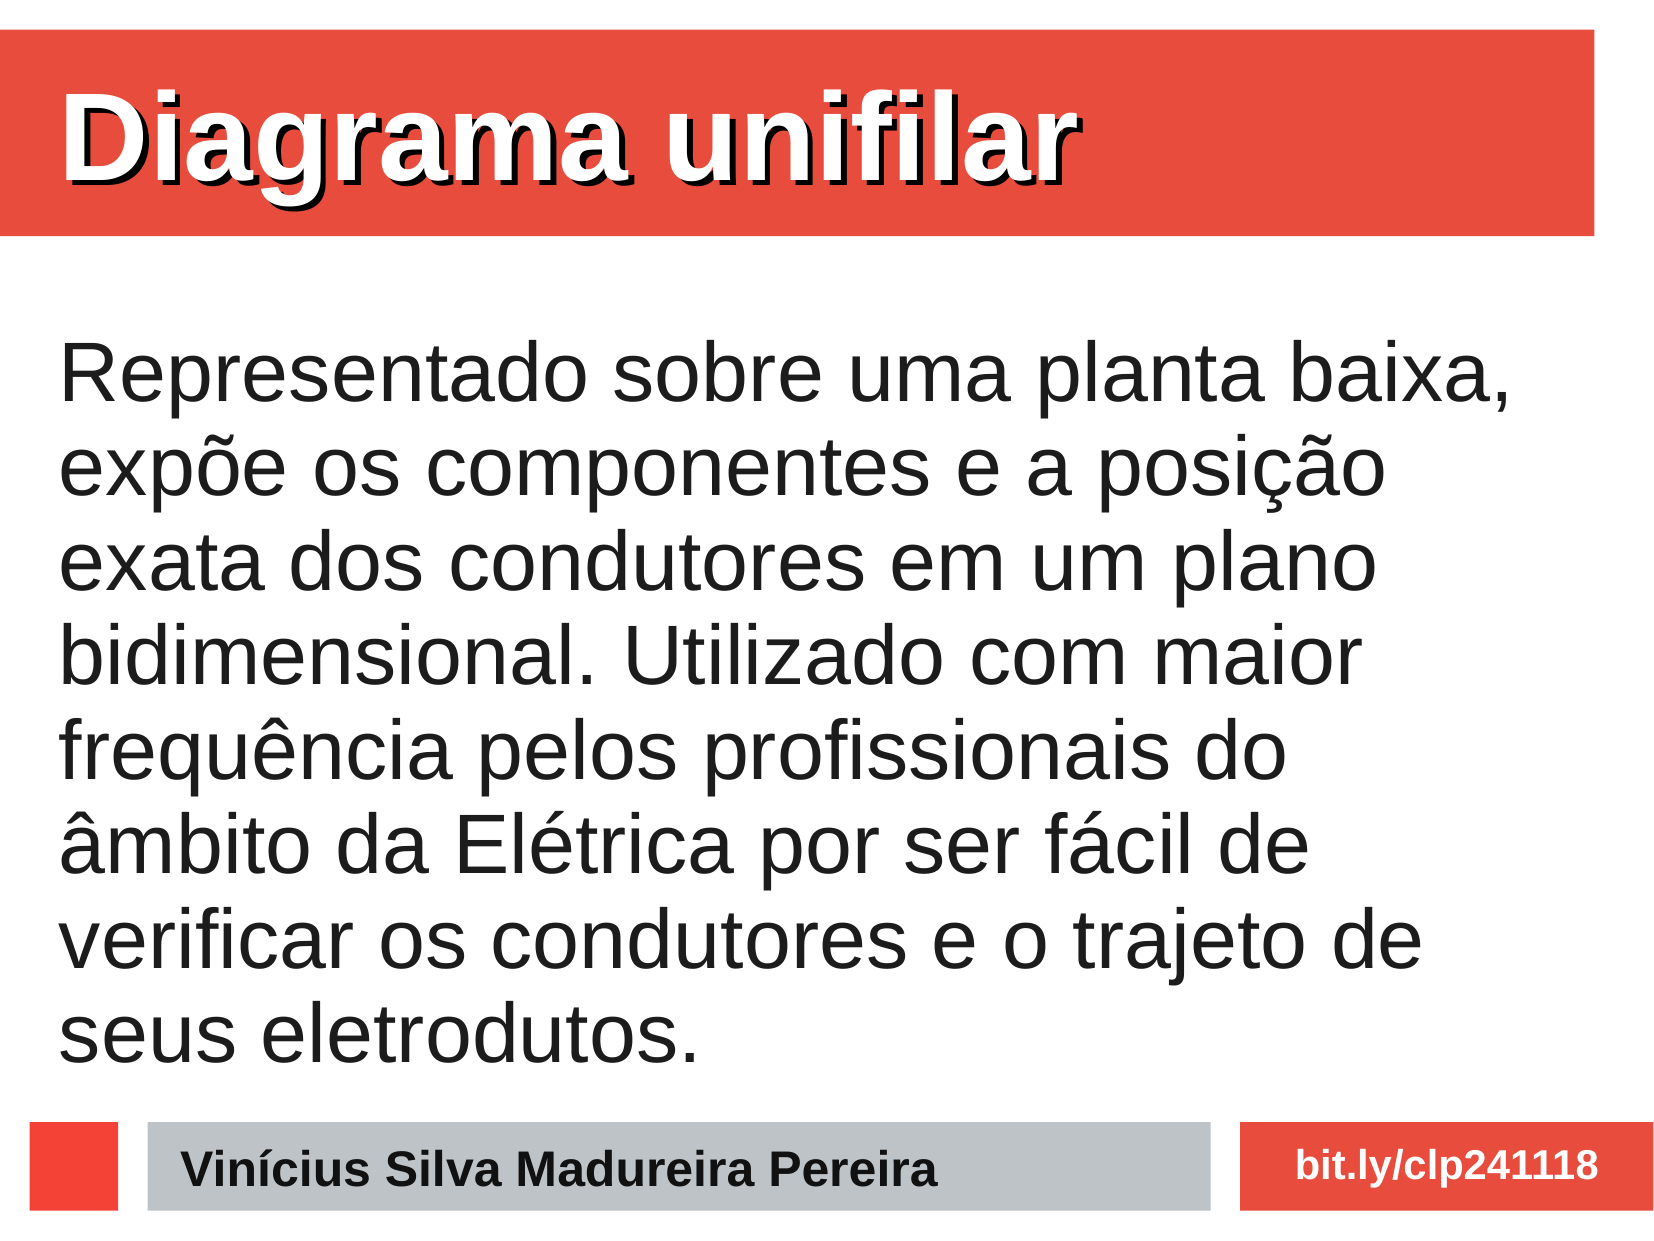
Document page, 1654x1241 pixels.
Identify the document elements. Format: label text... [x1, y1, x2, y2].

list Representado sobre uma planta baixa, expõe os componentes e a posição exata dos condutores em um plano bidimensional. Utilizado com maior frequência pelos profissionais do âmbito da Elétrica por ser fácil de verificar os condutores e o trajeto de seus eletrodutos. [59, 324, 1565, 1093]
text_box Vinícius Silva Madureira Pereira [165, 1133, 1170, 1205]
title Diagrama unifilar [59, 59, 1595, 207]
text_box bit.ly/clp241118 [1228, 1133, 1654, 1205]
